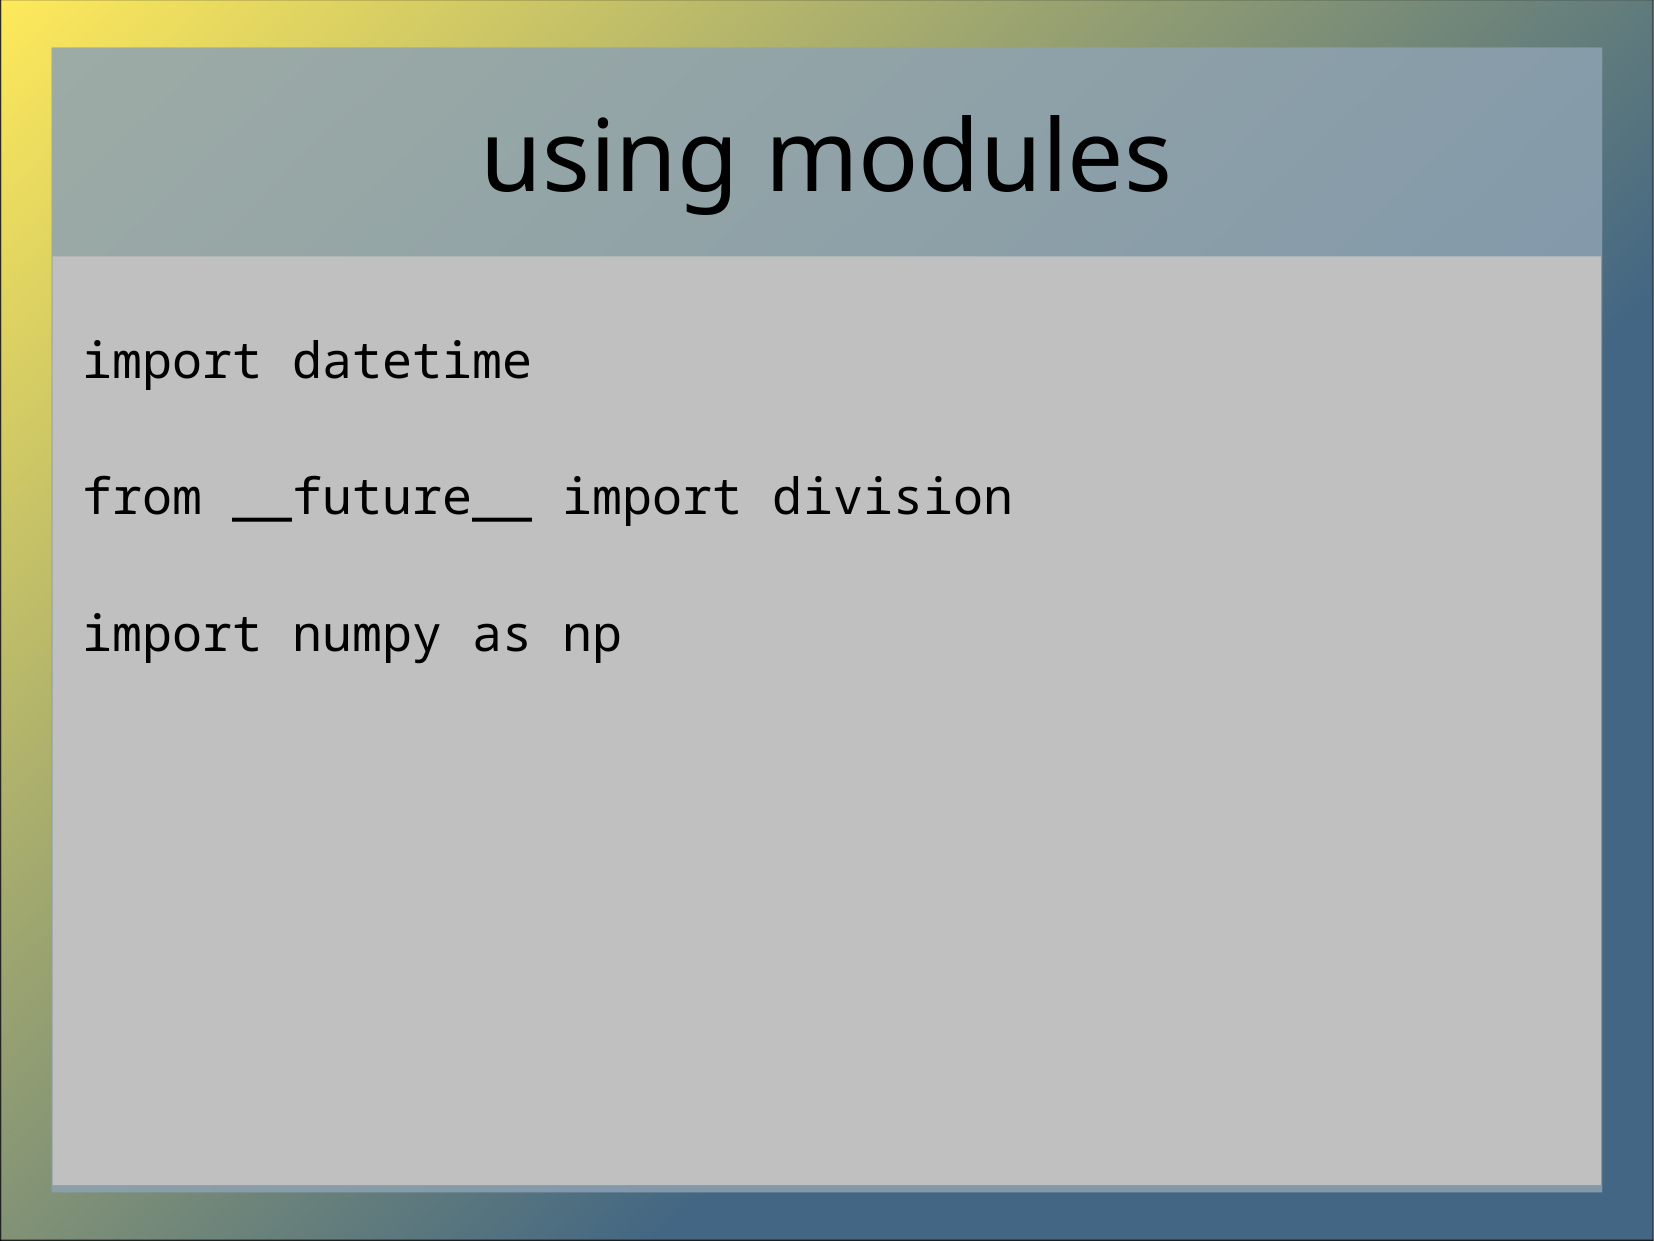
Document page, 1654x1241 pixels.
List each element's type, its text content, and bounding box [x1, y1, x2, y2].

title using modules [82, 49, 1571, 256]
picture [0, 0, 1654, 1241]
list import datetime from __future__ import division import numpy as np [52, 256, 1601, 1186]
